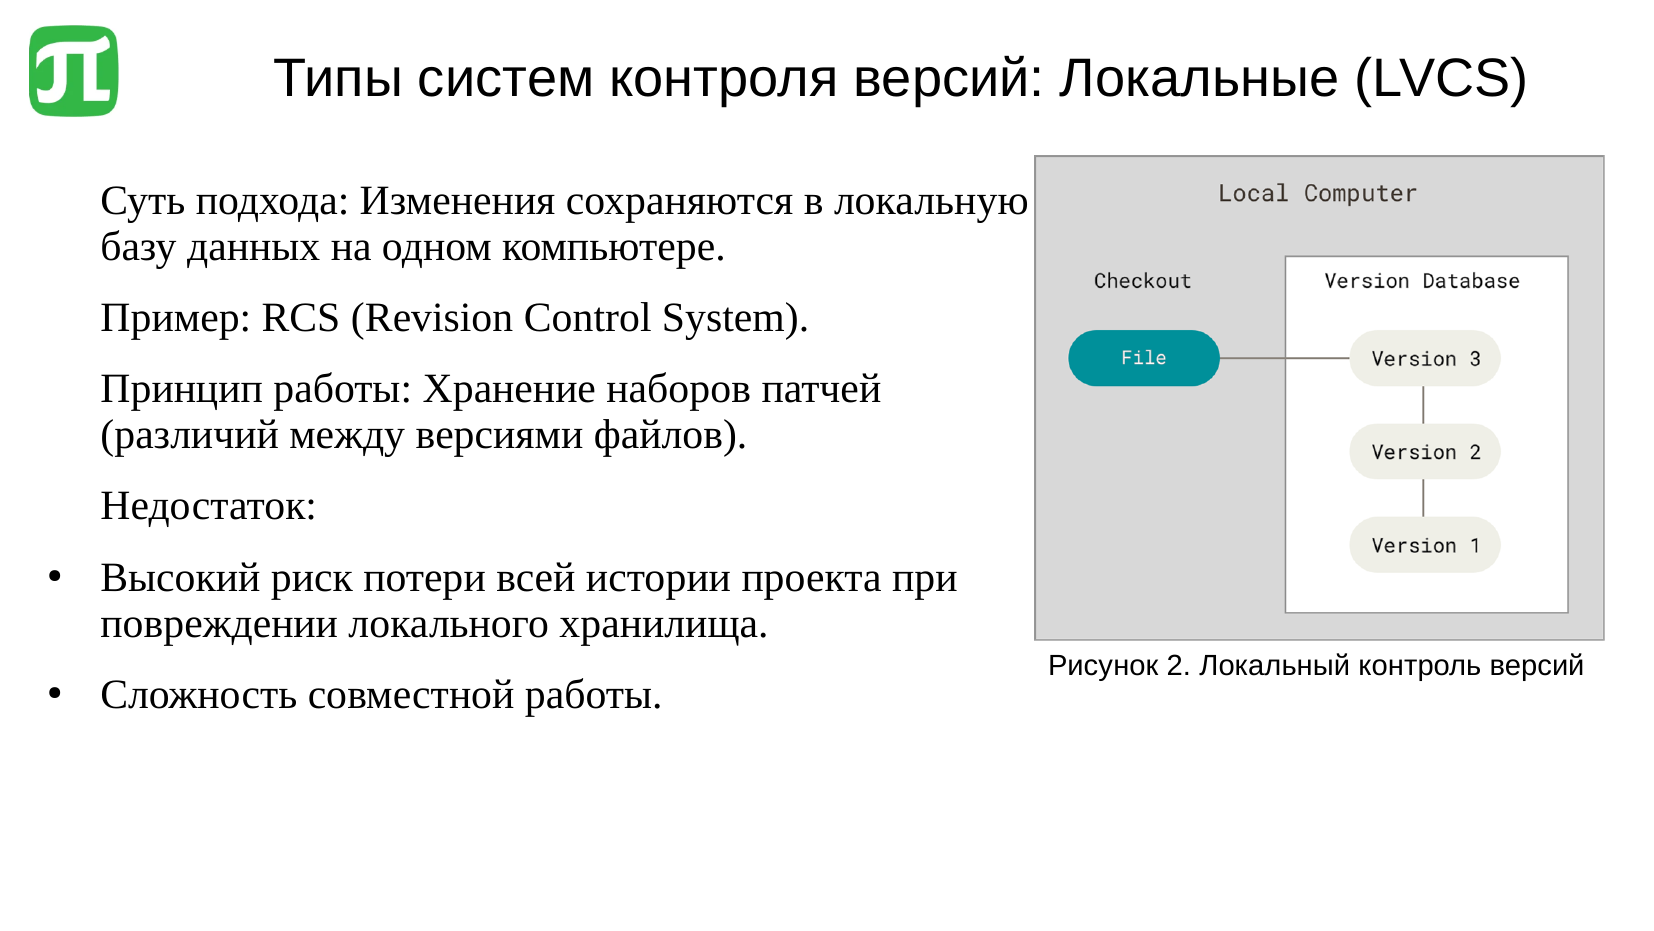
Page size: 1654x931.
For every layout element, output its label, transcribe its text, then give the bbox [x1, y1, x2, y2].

picture [1033, 155, 1605, 641]
text_box Рисунок 2. Локальный контроль версий [1033, 641, 1625, 738]
title Типы систем контроля версий: Локальные (LVCS) [165, 0, 1654, 156]
list Суть подхода: Изменения сохраняются в локальную базу данных на одном компьютере. Пример: RCS (Revision Control System). Принцип работы: Хранение наборов патчей (различий между версиями файлов). Недостаток: Высокий риск потери всей истории проекта при повреждении локального хранилища. Сложность совместной работы. [29, 177, 1034, 916]
picture [29, 25, 120, 119]
